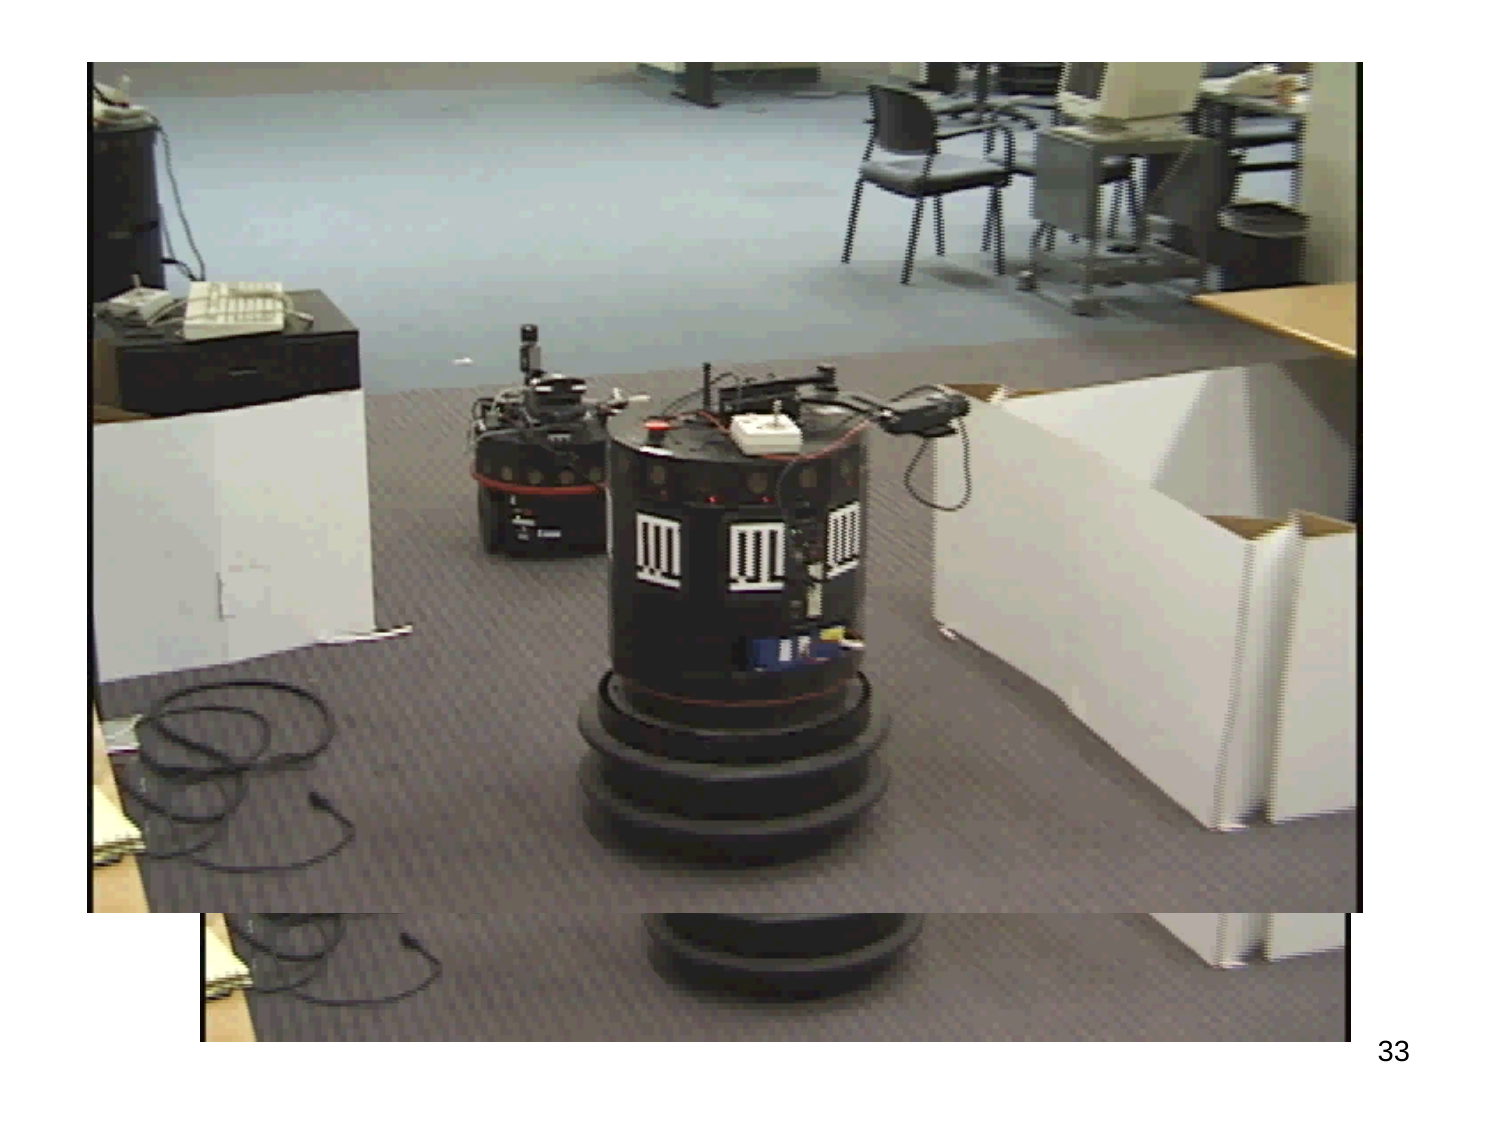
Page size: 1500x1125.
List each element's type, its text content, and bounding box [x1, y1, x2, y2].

picture [87, 62, 1363, 1042]
text_box <number> [1074, 1024, 1426, 1103]
title Pure Visual Servoing [75, 45, 1426, 233]
